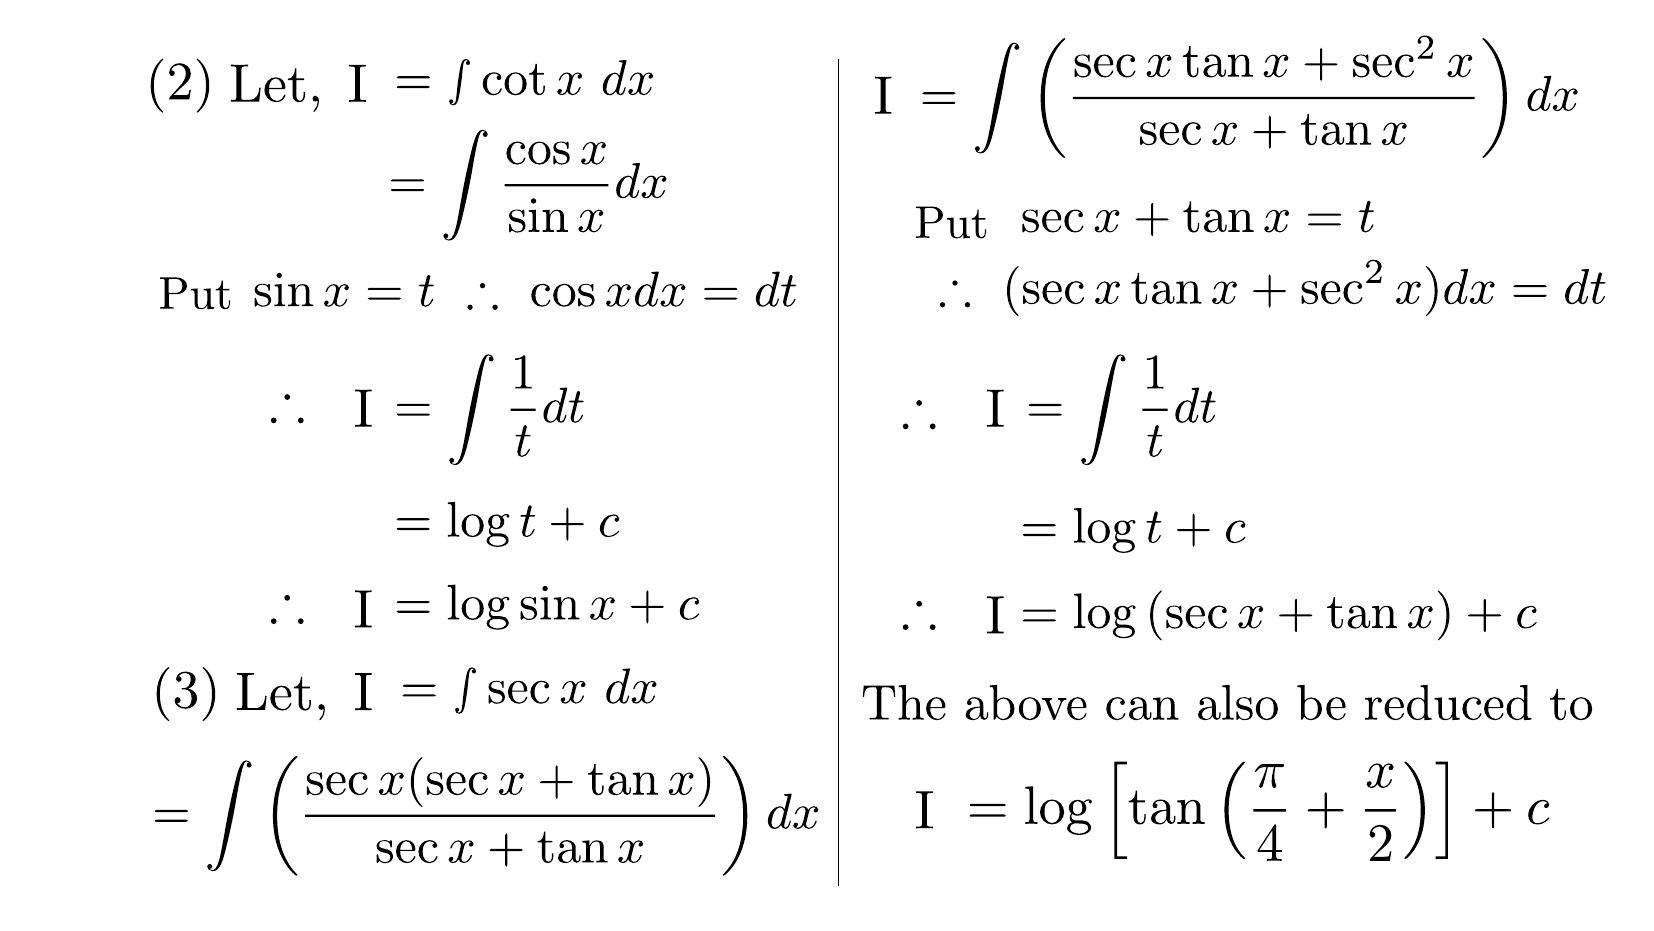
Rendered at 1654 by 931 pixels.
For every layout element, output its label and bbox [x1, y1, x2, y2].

text_box [396, 354, 584, 466]
text_box [154, 755, 819, 876]
text_box [902, 400, 936, 430]
text_box [160, 277, 231, 310]
text_box [154, 667, 216, 722]
text_box [236, 672, 325, 721]
text_box [862, 684, 1593, 721]
text_box [270, 394, 304, 424]
text_box [874, 76, 892, 114]
text_box [396, 584, 700, 630]
text_box [254, 271, 797, 310]
text_box [396, 501, 620, 547]
text_box [902, 600, 936, 631]
subtitle [59, 59, 1607, 898]
text_box [986, 389, 1004, 427]
text_box [1022, 200, 1375, 237]
text_box [969, 761, 1550, 861]
text_box [1028, 354, 1216, 466]
text_box [986, 596, 1004, 634]
text_box [390, 129, 667, 241]
text_box [1022, 590, 1537, 641]
text_box [939, 259, 1606, 317]
text_box [922, 35, 1578, 158]
text_box [355, 590, 372, 628]
text_box [1022, 507, 1246, 553]
text_box [349, 64, 366, 102]
text_box [402, 667, 657, 714]
text_box [270, 594, 304, 625]
text_box [916, 791, 933, 829]
text_box [915, 206, 987, 239]
text_box [396, 58, 654, 106]
text_box [355, 673, 372, 711]
text_box [148, 58, 210, 113]
text_box [355, 389, 372, 427]
text_box [230, 64, 319, 112]
